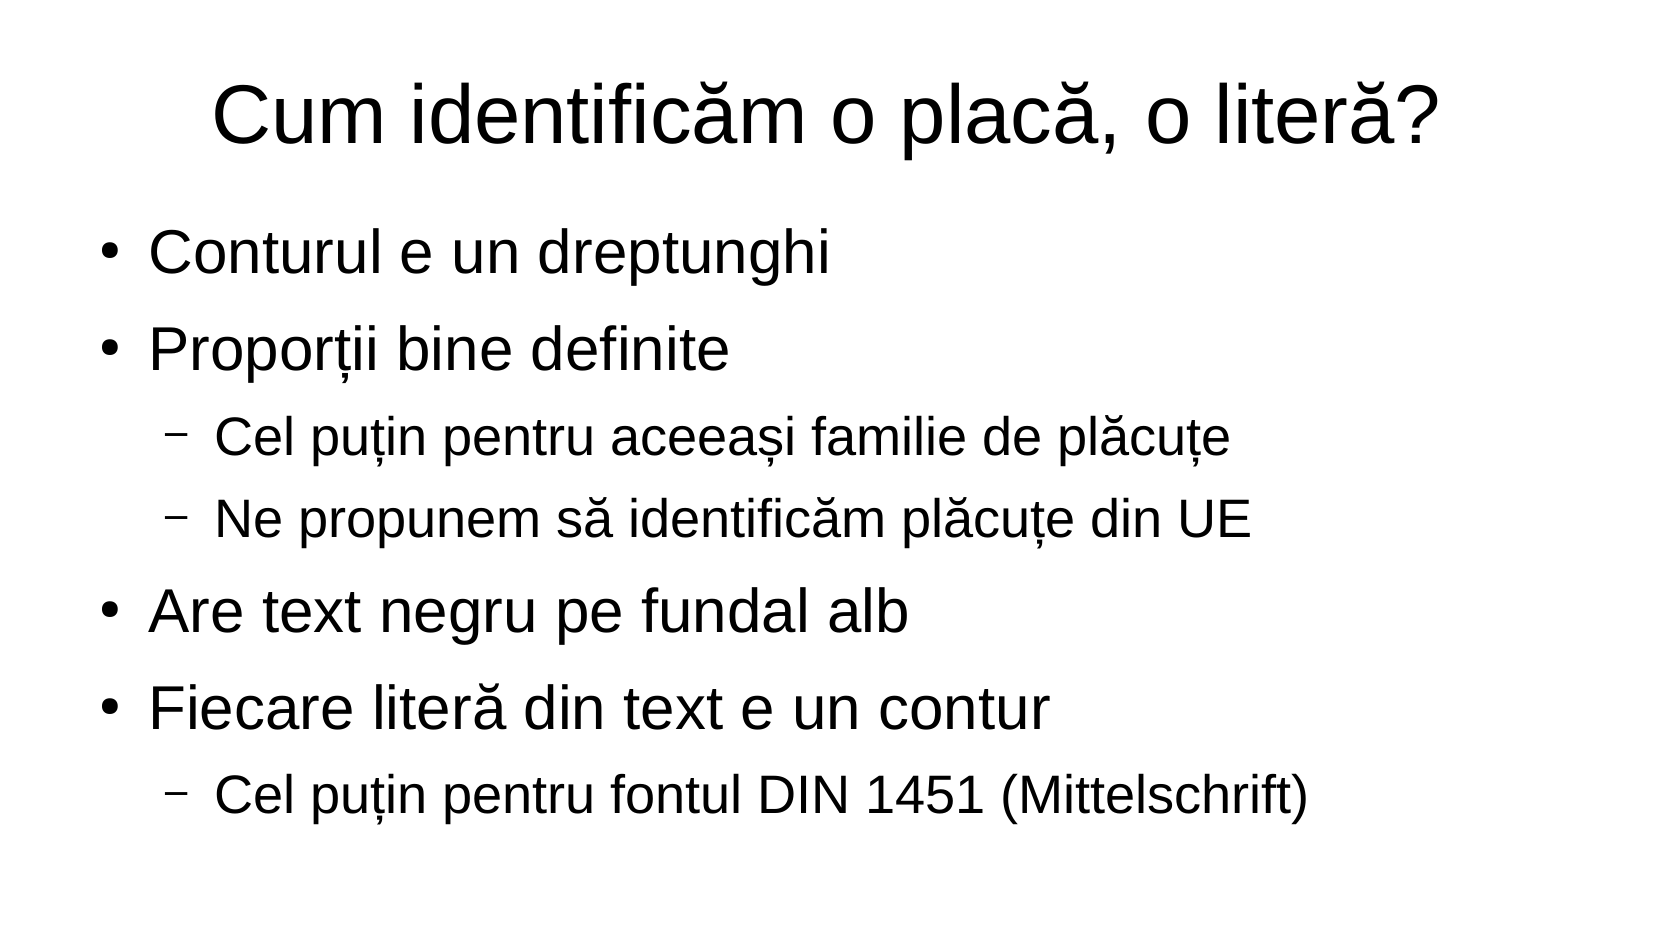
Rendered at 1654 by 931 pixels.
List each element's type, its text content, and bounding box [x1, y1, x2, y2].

title Cum identificăm o placă, o literă? [82, 37, 1571, 193]
list Conturul e un dreptunghi Proporții bine definite Cel puțin pentru aceeași familie de plăcuțe Ne propunem să identificăm plăcuțe din UE Are text negru pe fundal alb Fiecare literă din text e un contur Cel puțin pentru fontul DIN 1451 (Mittelschrift) [82, 217, 1571, 827]
